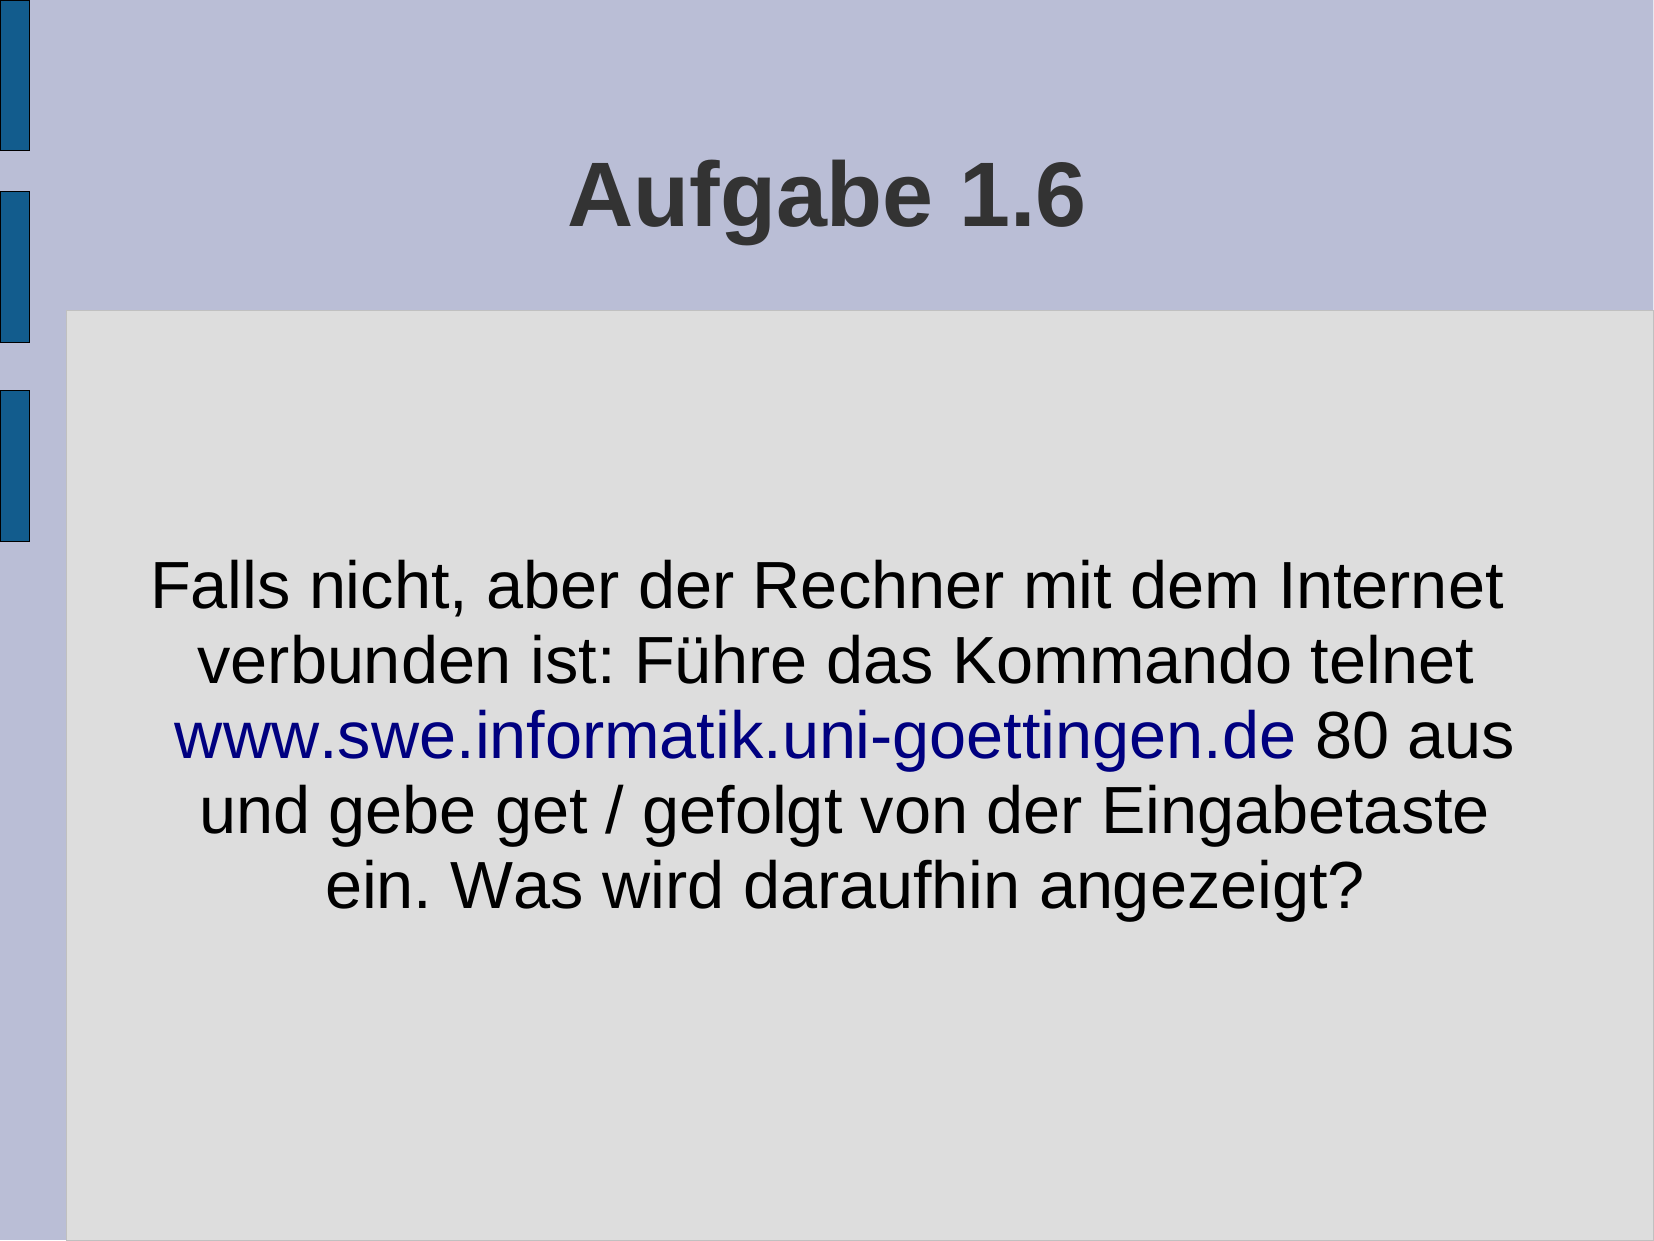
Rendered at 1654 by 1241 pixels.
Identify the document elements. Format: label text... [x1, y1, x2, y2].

subtitle Falls nicht, aber der Rechner mit dem Internet verbunden ist: Führe das Kommando telnet www.swe.informatik.uni-goettingen.de 80 aus und gebe get / gefolgt von der Eingabetaste ein. Was wird daraufhin angezeigt? [121, 352, 1534, 1119]
title Aufgabe 1.6 [121, 98, 1534, 291]
